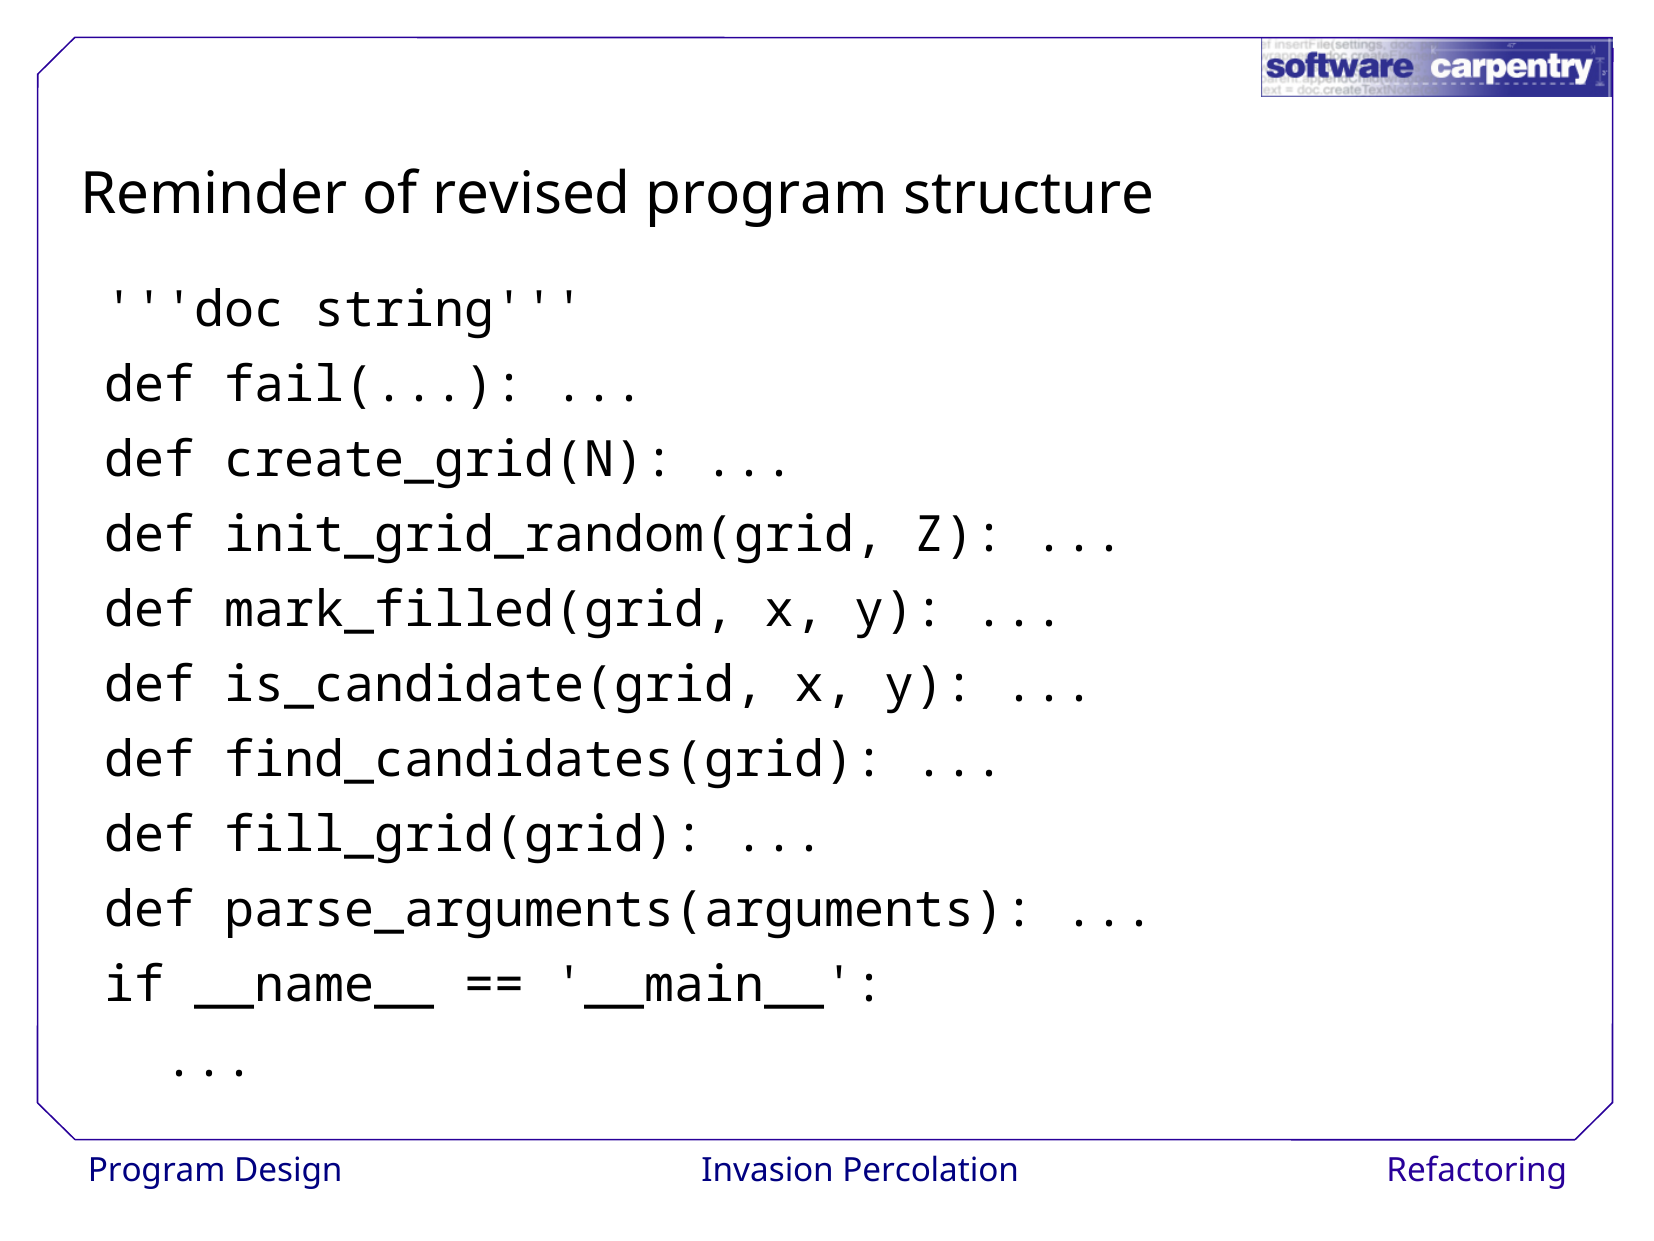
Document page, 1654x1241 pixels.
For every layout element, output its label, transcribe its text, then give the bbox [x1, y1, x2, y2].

text_box Reminder of revised program structure [65, 112, 1319, 233]
text_box '''doc string''' def fail(...): ... def create_grid(N): ... def init_grid_random(grid, Z): ... def mark_filled(grid, x, y): ... def is_candidate(grid, x, y): ... def find_candidates(grid): ... def fill_grid(grid): ... def parse_arguments(arguments): ... if __name__ == '__main__': ... [89, 253, 1508, 1105]
picture [1261, 39, 1613, 97]
